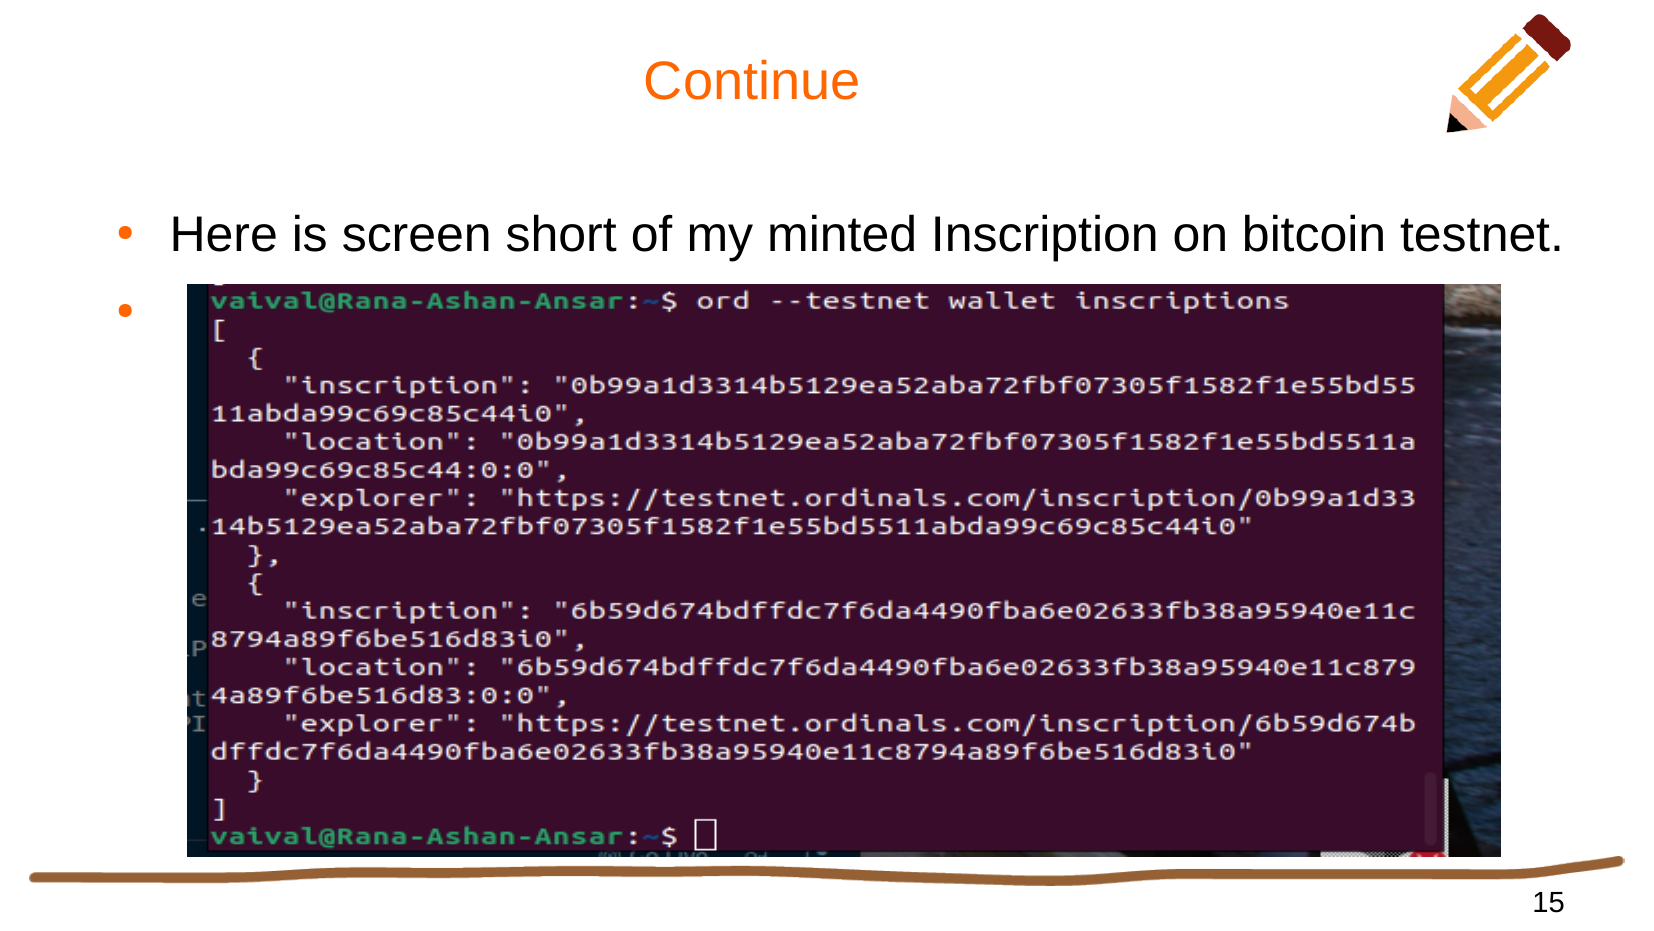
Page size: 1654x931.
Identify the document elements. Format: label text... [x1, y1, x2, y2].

list Here is screen short of my minted Inscription on bitcoin testnet. [98, 206, 1576, 857]
picture [29, 284, 1625, 886]
title Continue [88, 29, 1447, 133]
picture [1446, 14, 1571, 133]
